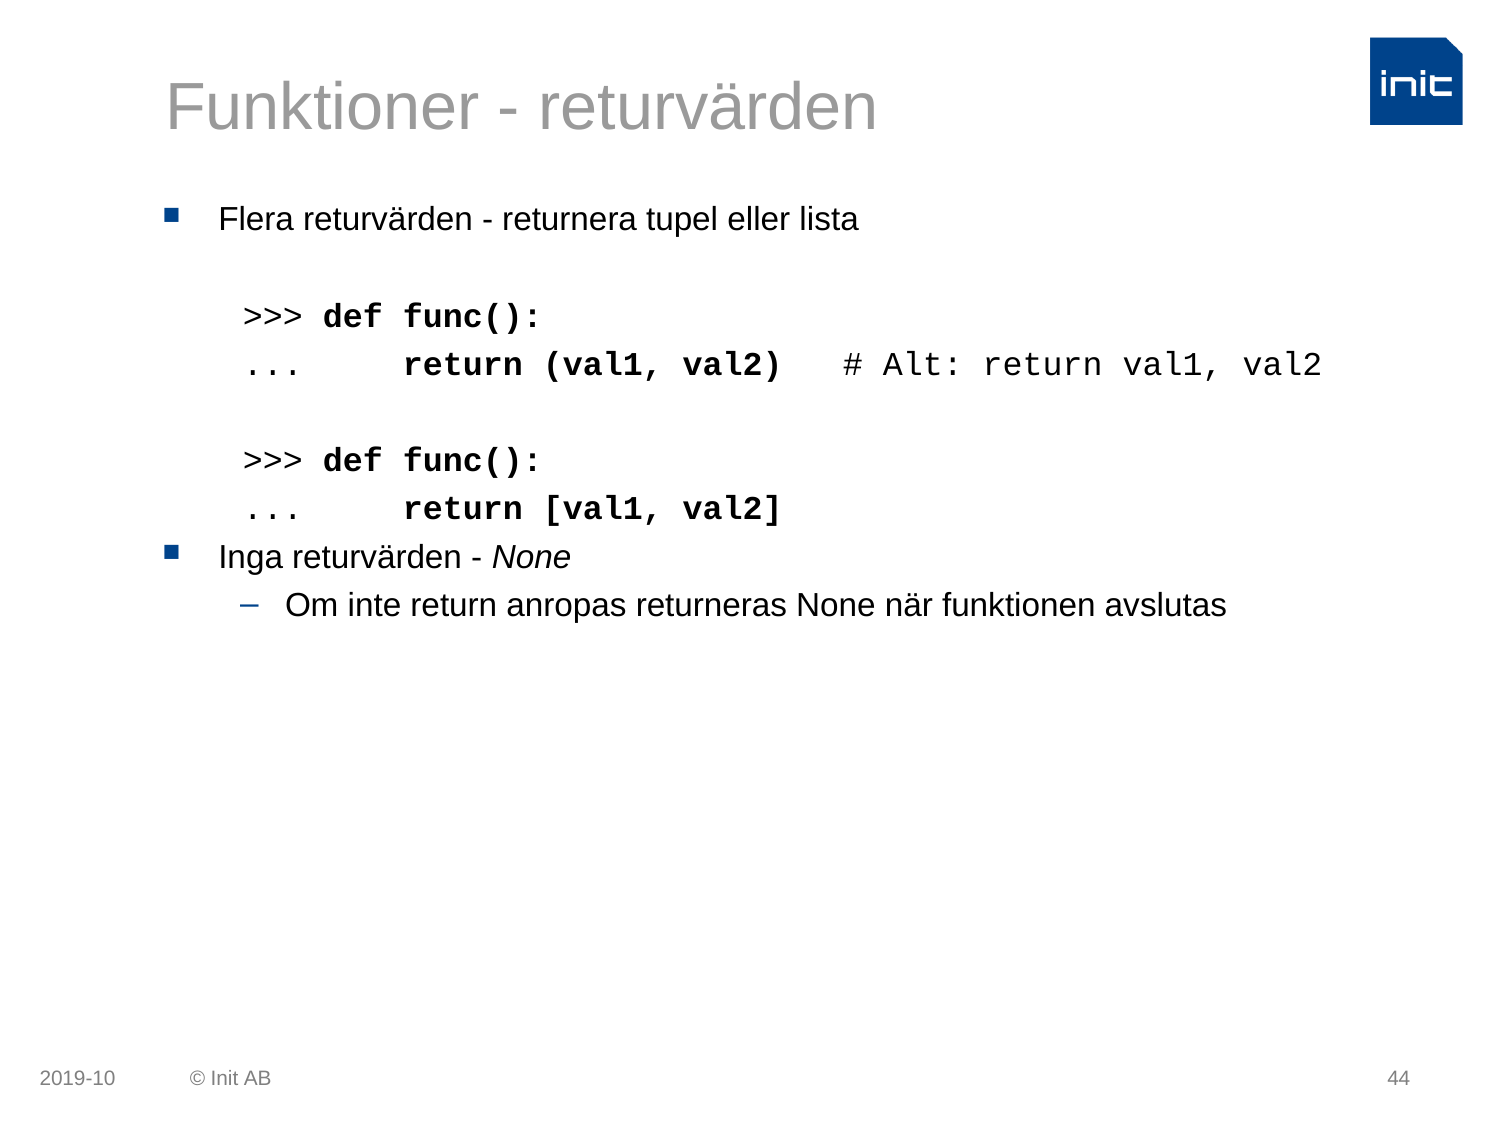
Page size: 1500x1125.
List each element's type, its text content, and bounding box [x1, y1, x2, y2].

text_box Funktioner - returvärden [150, 0, 1351, 151]
text_box <nummer> [1350, 1037, 1426, 1098]
text_box Flera returvärden - returnera tupel eller lista >>> def func(): ... return (val1, val2) # Alt: return val1, val2 >>> def func(): ... return [val1, val2] Inga returvärden - None Om inte return anropas returneras None när funktionen avslutas [150, 189, 1351, 963]
text_box © Init AB [174, 1037, 1326, 1098]
text_box 2019-10 [24, 1037, 151, 1098]
picture [1370, 37, 1463, 125]
